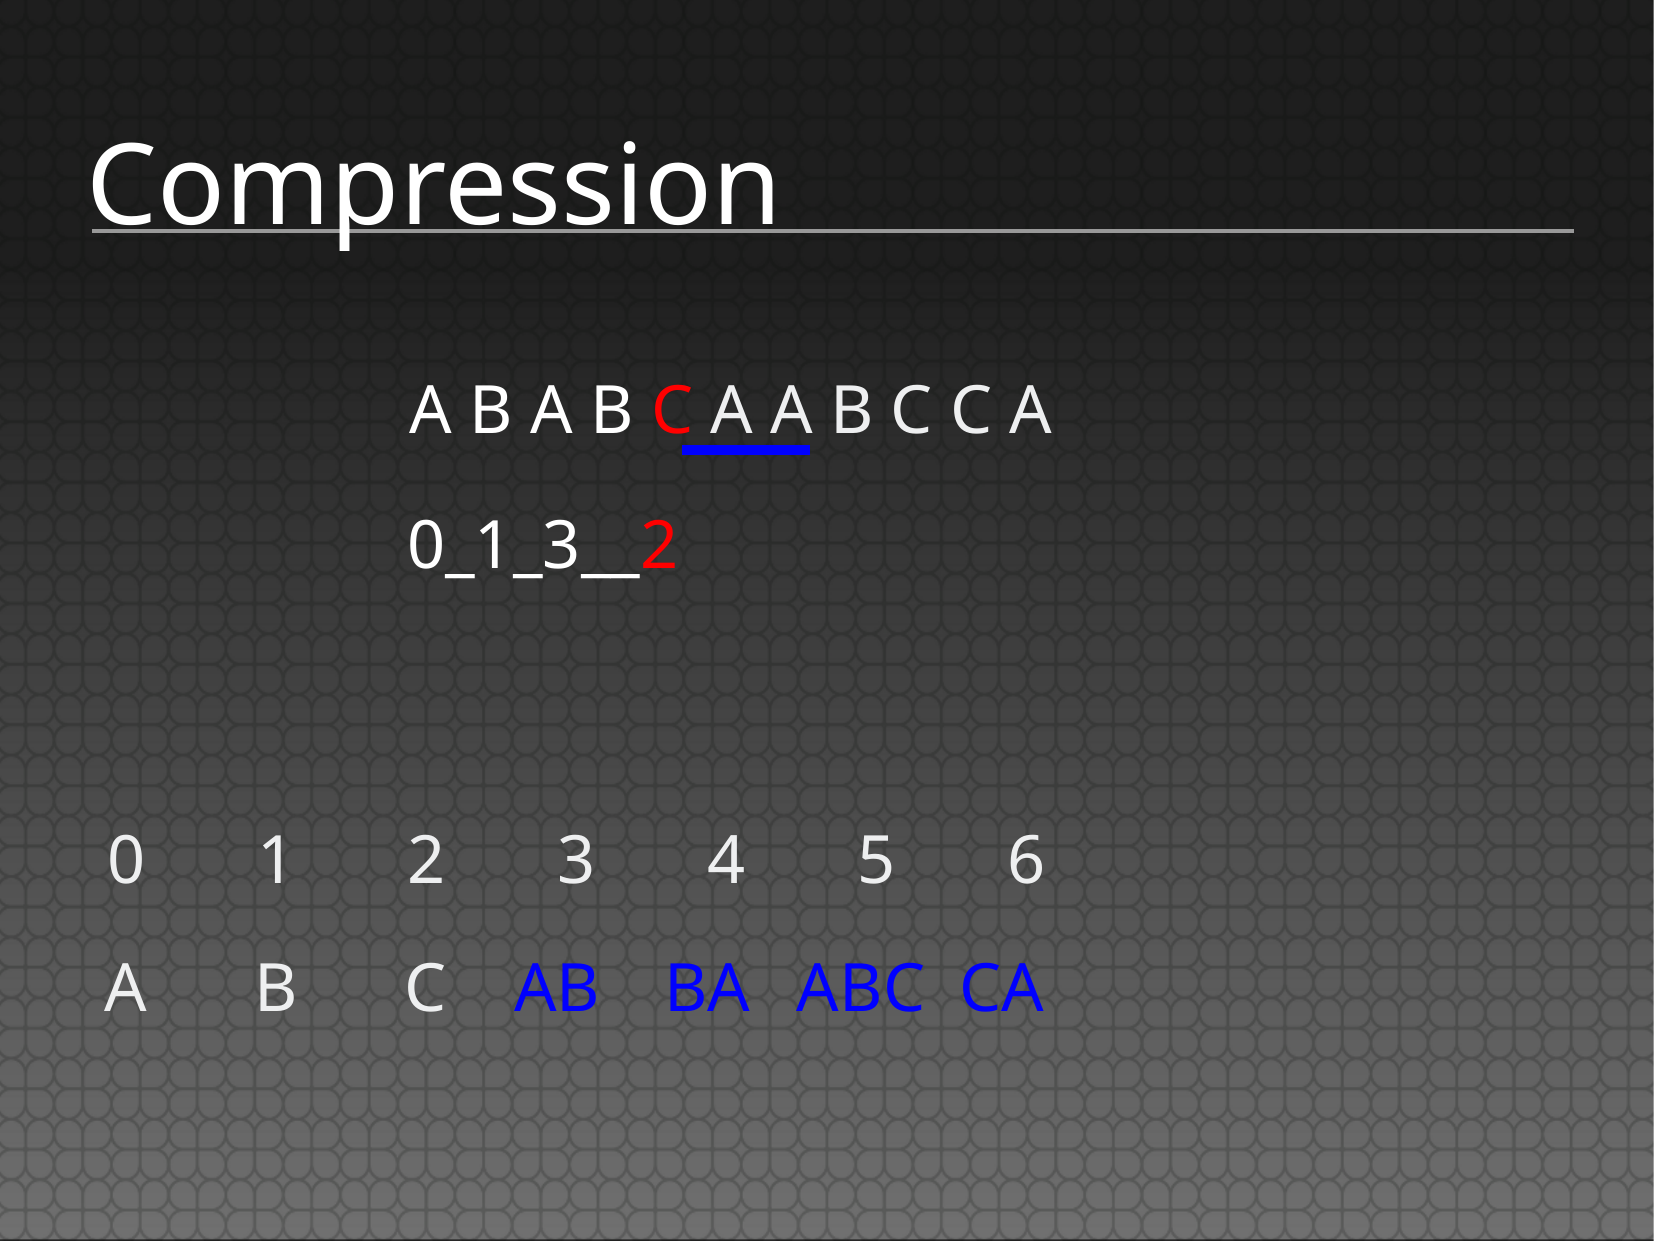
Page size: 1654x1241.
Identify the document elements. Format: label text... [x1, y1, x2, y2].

picture [0, 0, 1654, 1241]
list A B A B C A A B C C A [338, 362, 1345, 518]
list 0_1_3__2 [336, 497, 1342, 653]
text_box A B C AB BA ABC CA [90, 932, 1480, 1026]
text_box 0 1 2 3 4 5 6 [92, 804, 1483, 898]
title Compression [86, 112, 1576, 249]
